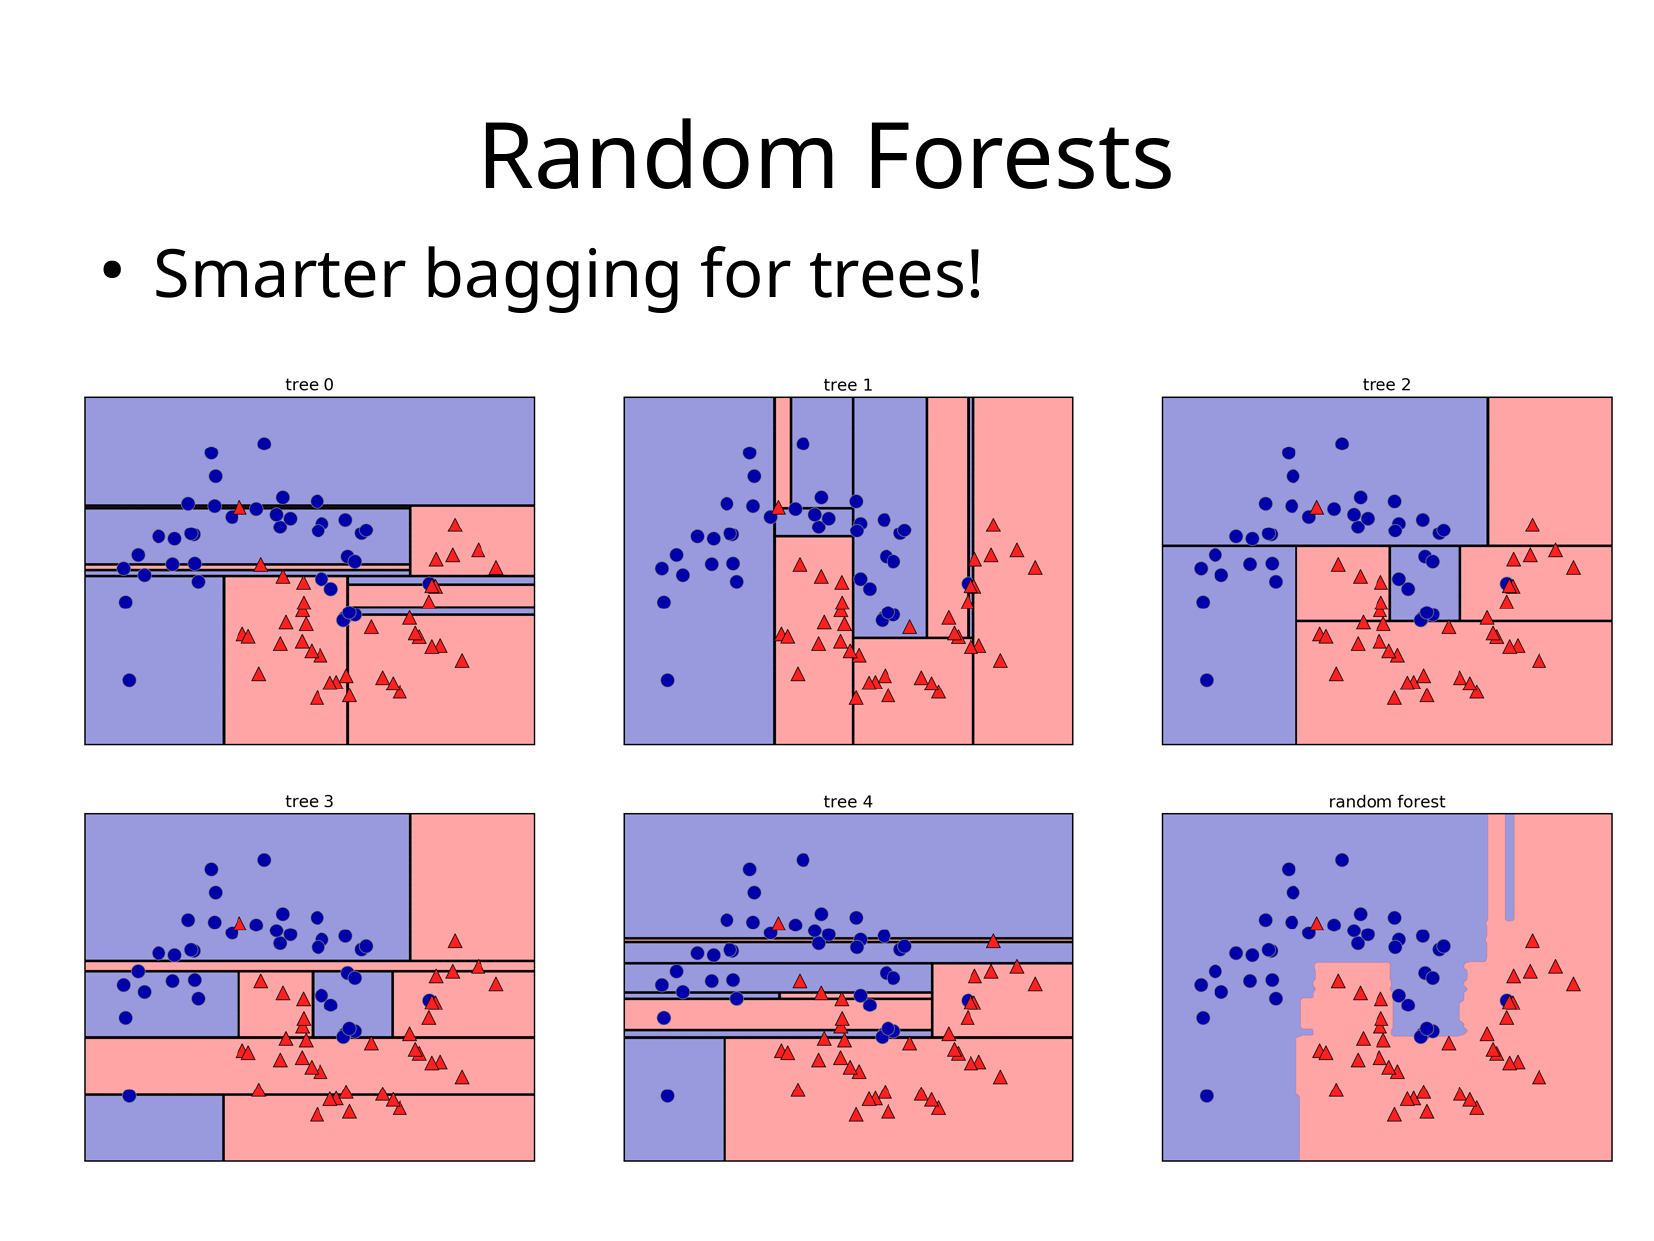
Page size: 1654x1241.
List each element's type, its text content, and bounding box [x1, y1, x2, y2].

list Smarter bagging for trees! [82, 225, 1571, 368]
picture [75, 368, 1621, 1171]
title Random Forests [82, 49, 1571, 225]
